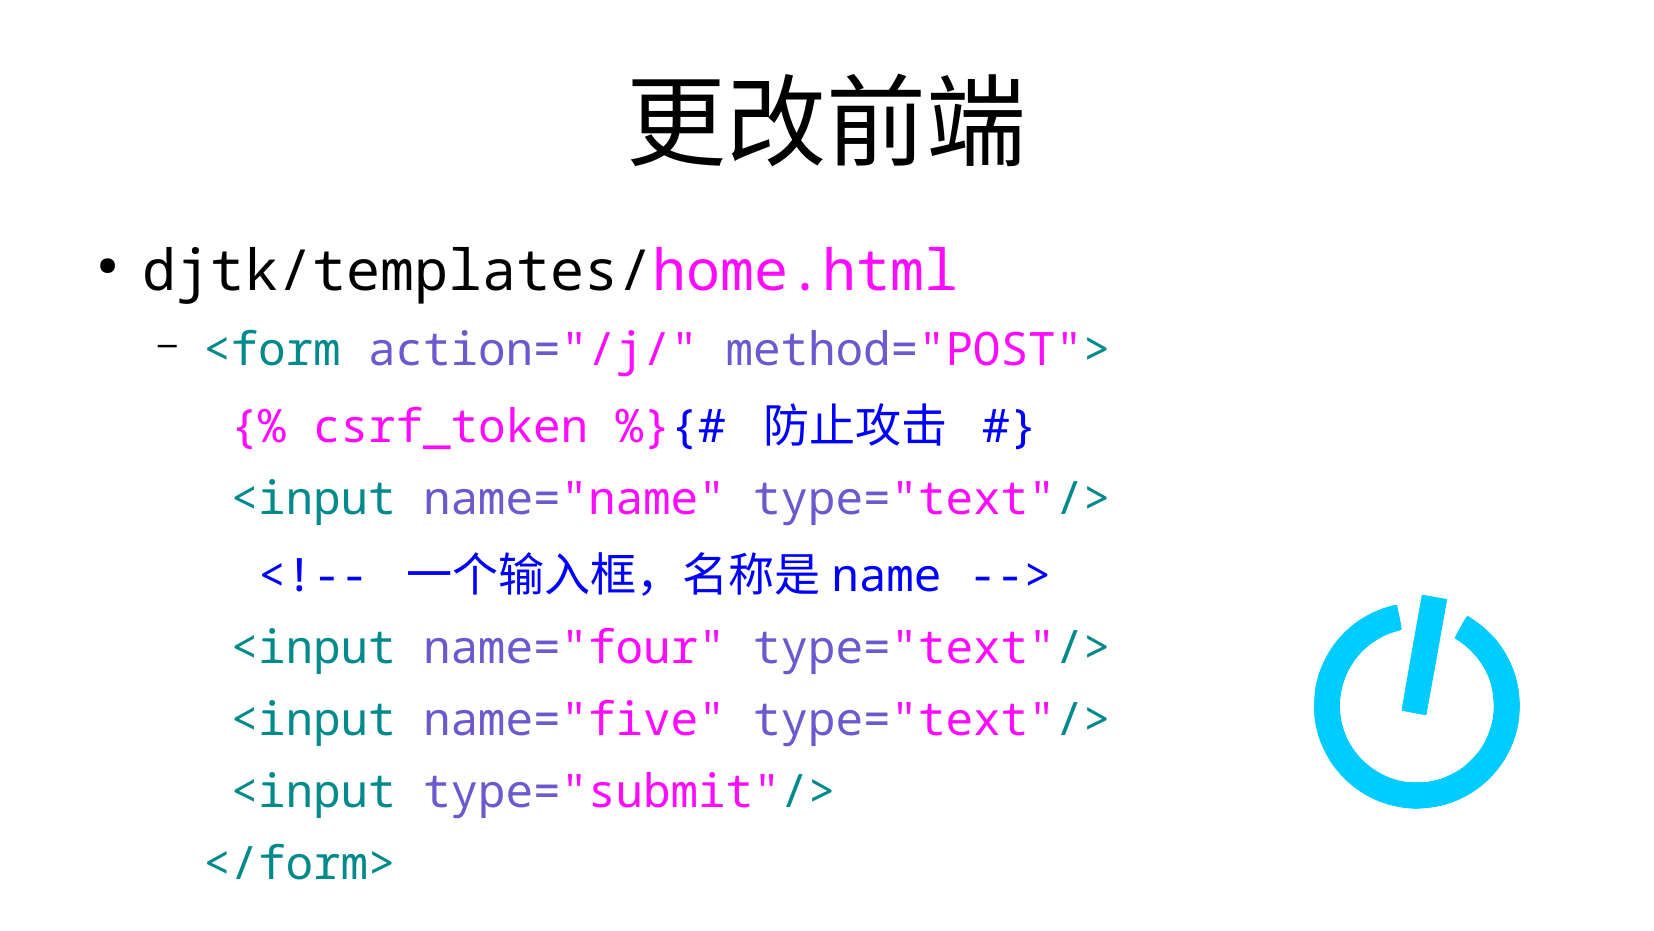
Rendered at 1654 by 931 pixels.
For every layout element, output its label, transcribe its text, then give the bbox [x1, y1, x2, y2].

title 更改前端 [82, 37, 1571, 193]
list djtk/templates/home.html <form action="/j/" method="POST"> {% csrf_token %}{# 防止攻击 #} <input name="name" type="text"/> <!-- 一个输入框，名称是name --> <input name="four" type="text"/> <input name="five" type="text"/> <input type="submit"/> </form> [82, 217, 1571, 898]
